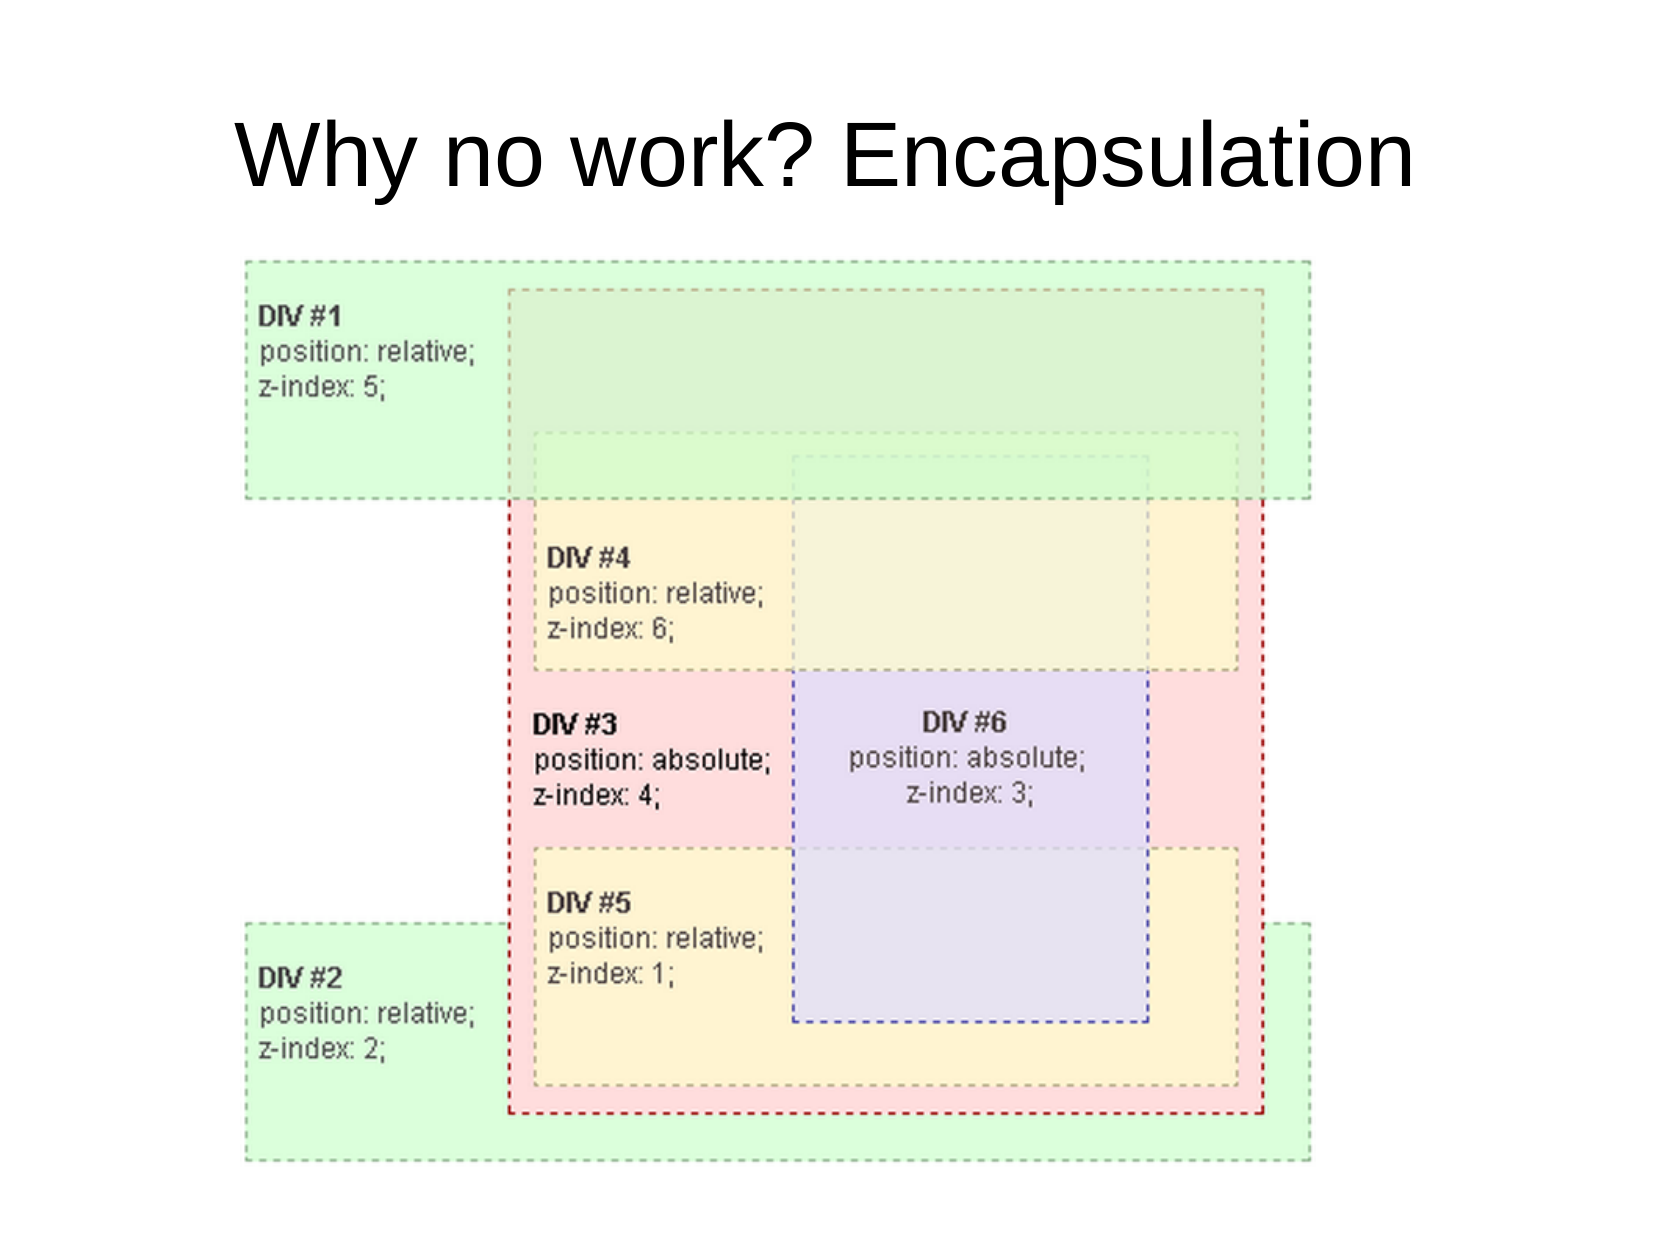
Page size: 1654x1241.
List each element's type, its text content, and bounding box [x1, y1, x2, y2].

picture [240, 256, 1316, 1176]
title Why no work? Encapsulation [82, 49, 1571, 257]
